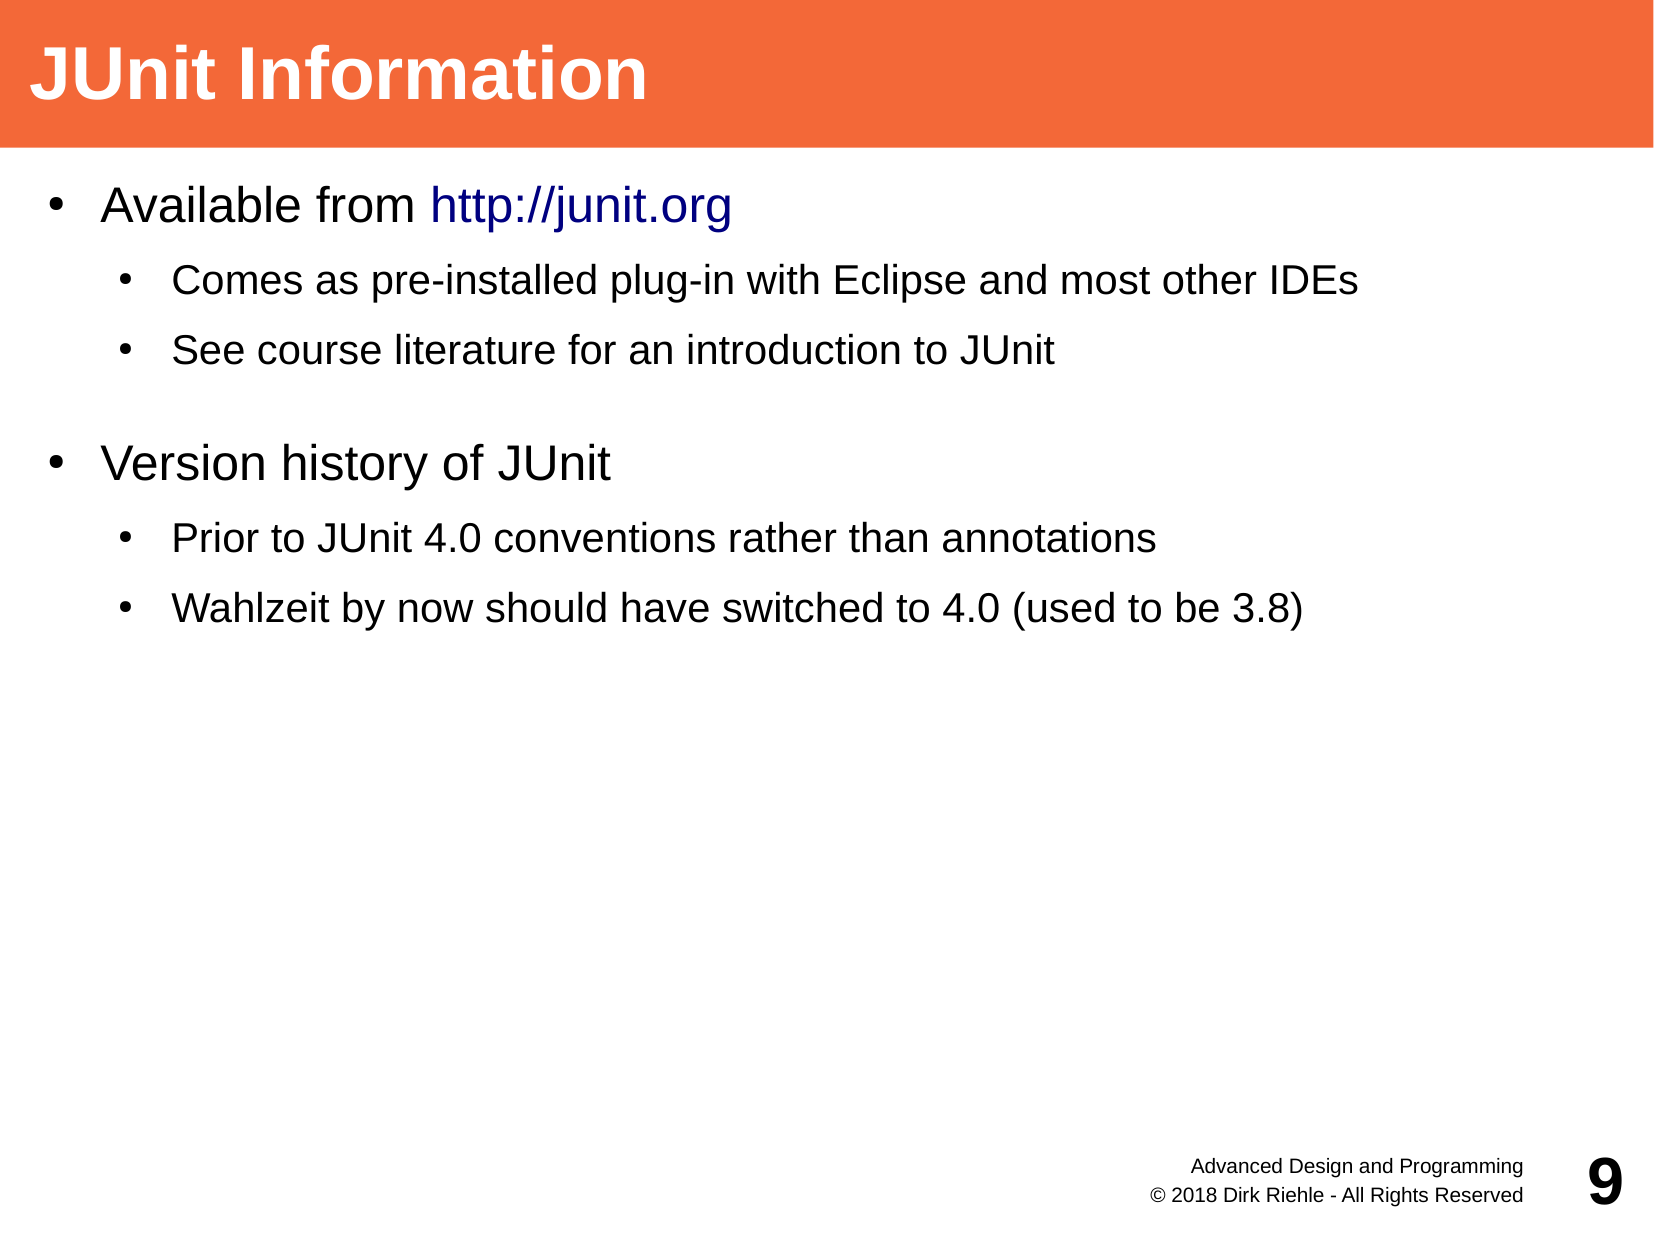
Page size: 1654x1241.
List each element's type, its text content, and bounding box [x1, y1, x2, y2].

list Available from http://junit.org Comes as pre-installed plug-in with Eclipse and most other IDEs See course literature for an introduction to JUnit Version history of JUnit Prior to JUnit 4.0 conventions rather than annotations Wahlzeit by now should have switched to 4.0 (used to be 3.8) [29, 177, 1625, 1063]
title JUnit Information [0, 0, 1654, 148]
